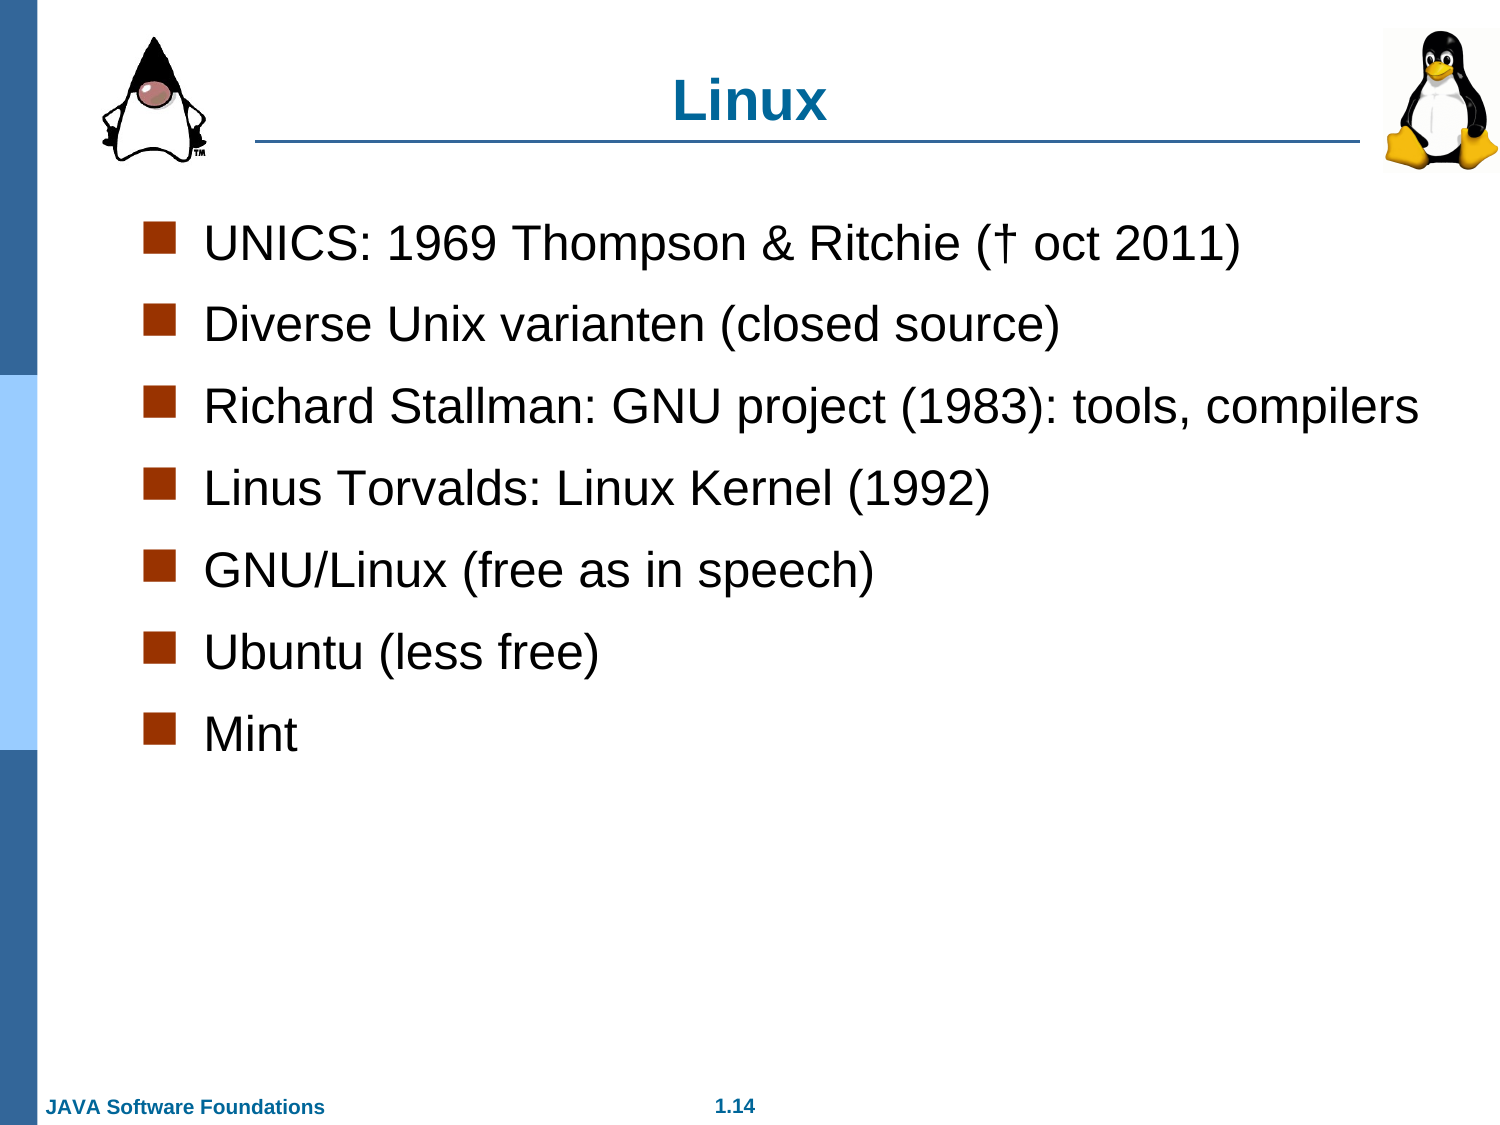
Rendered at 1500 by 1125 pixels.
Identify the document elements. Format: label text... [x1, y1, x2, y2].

title Linux [75, 45, 1426, 141]
picture [1383, 28, 1500, 173]
picture [54, 0, 255, 200]
list UNICS: 1969 Thompson & Ritchie († oct 2011) Diverse Unix varianten (closed source) Richard Stallman: GNU project (1983): tools, compilers Linus Torvalds: Linux Kernel (1992) GNU/Linux (free as in speech) Ubuntu (less free) Mint [132, 202, 1483, 1041]
